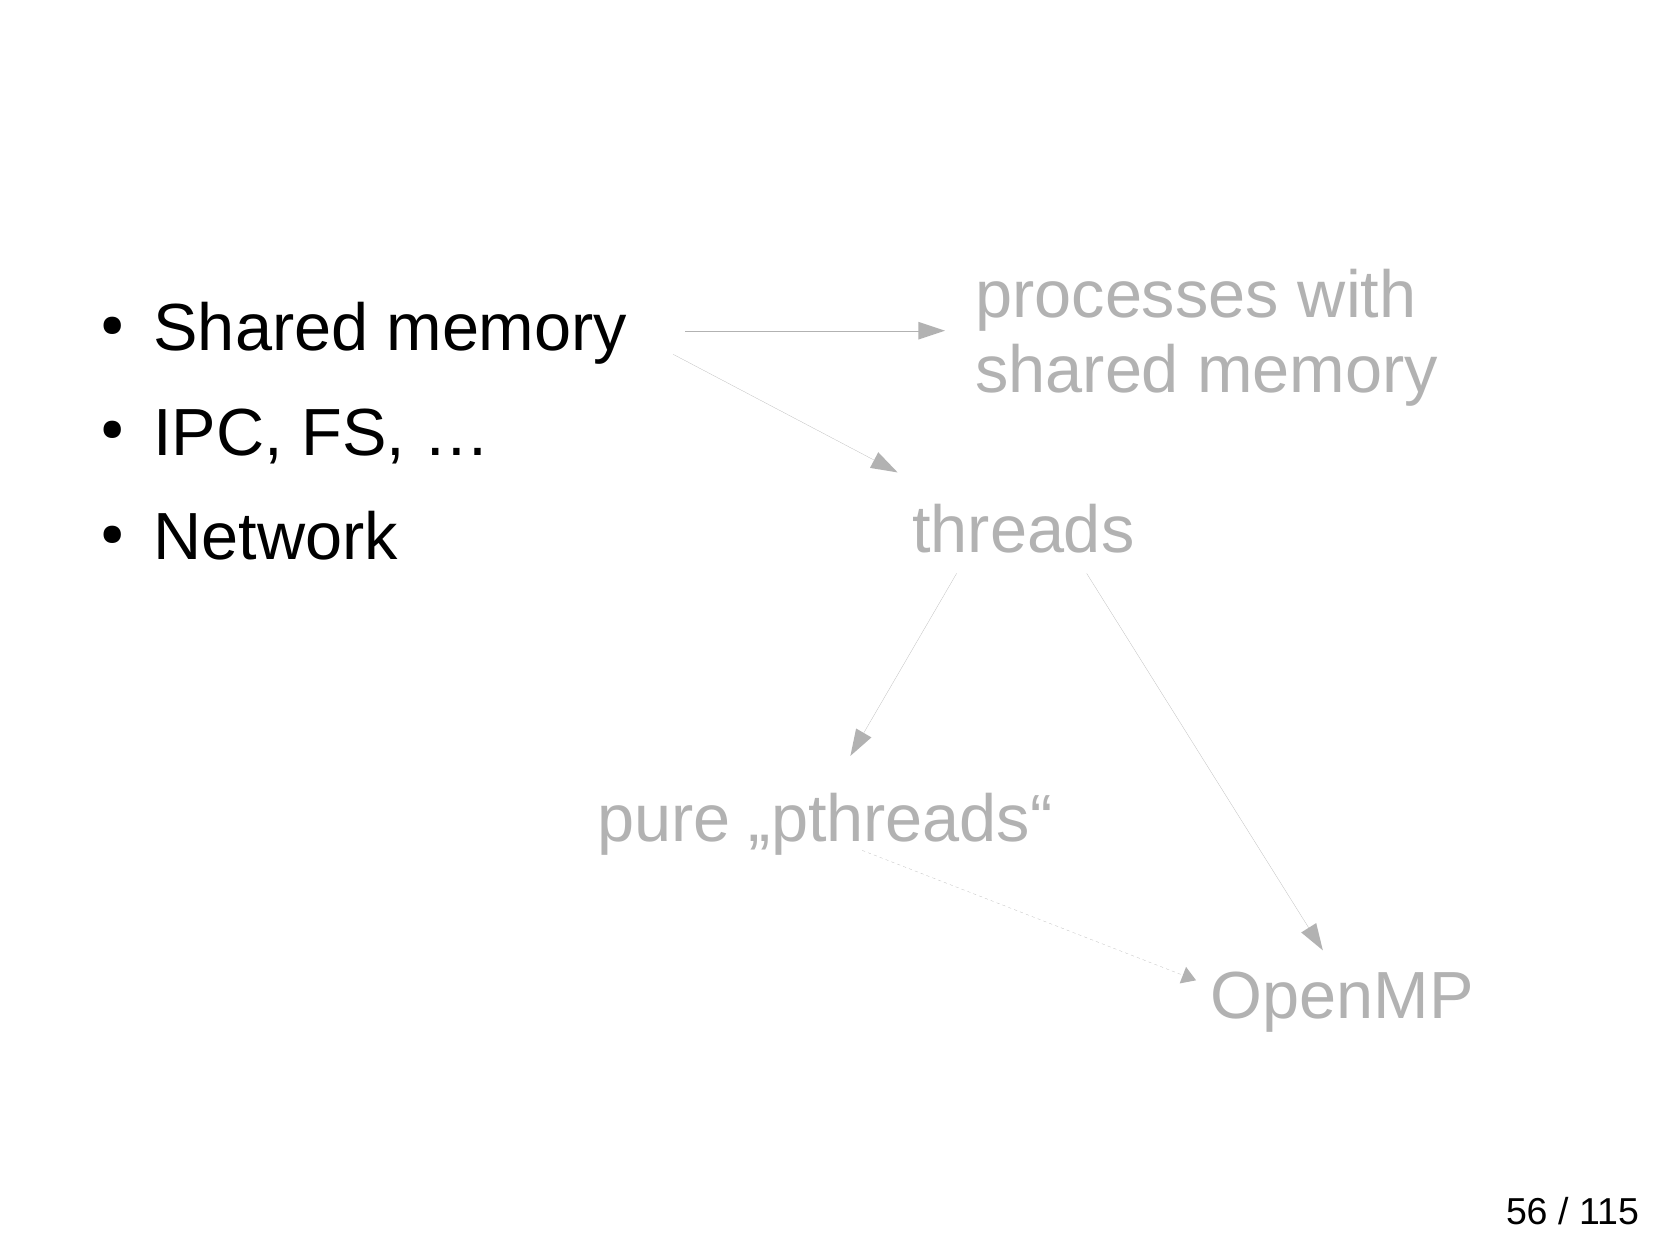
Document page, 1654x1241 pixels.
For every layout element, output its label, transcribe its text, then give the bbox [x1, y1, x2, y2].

list Shared memory IPC, FS, … Network [82, 290, 1571, 1010]
text_box <number> / 115 [1380, 1183, 1654, 1241]
text_box OpenMP [1196, 950, 1496, 1040]
text_box processes with shared memory [960, 250, 1455, 415]
text_box pure „pthreads“ [582, 773, 1070, 863]
text_box threads [897, 484, 1151, 574]
